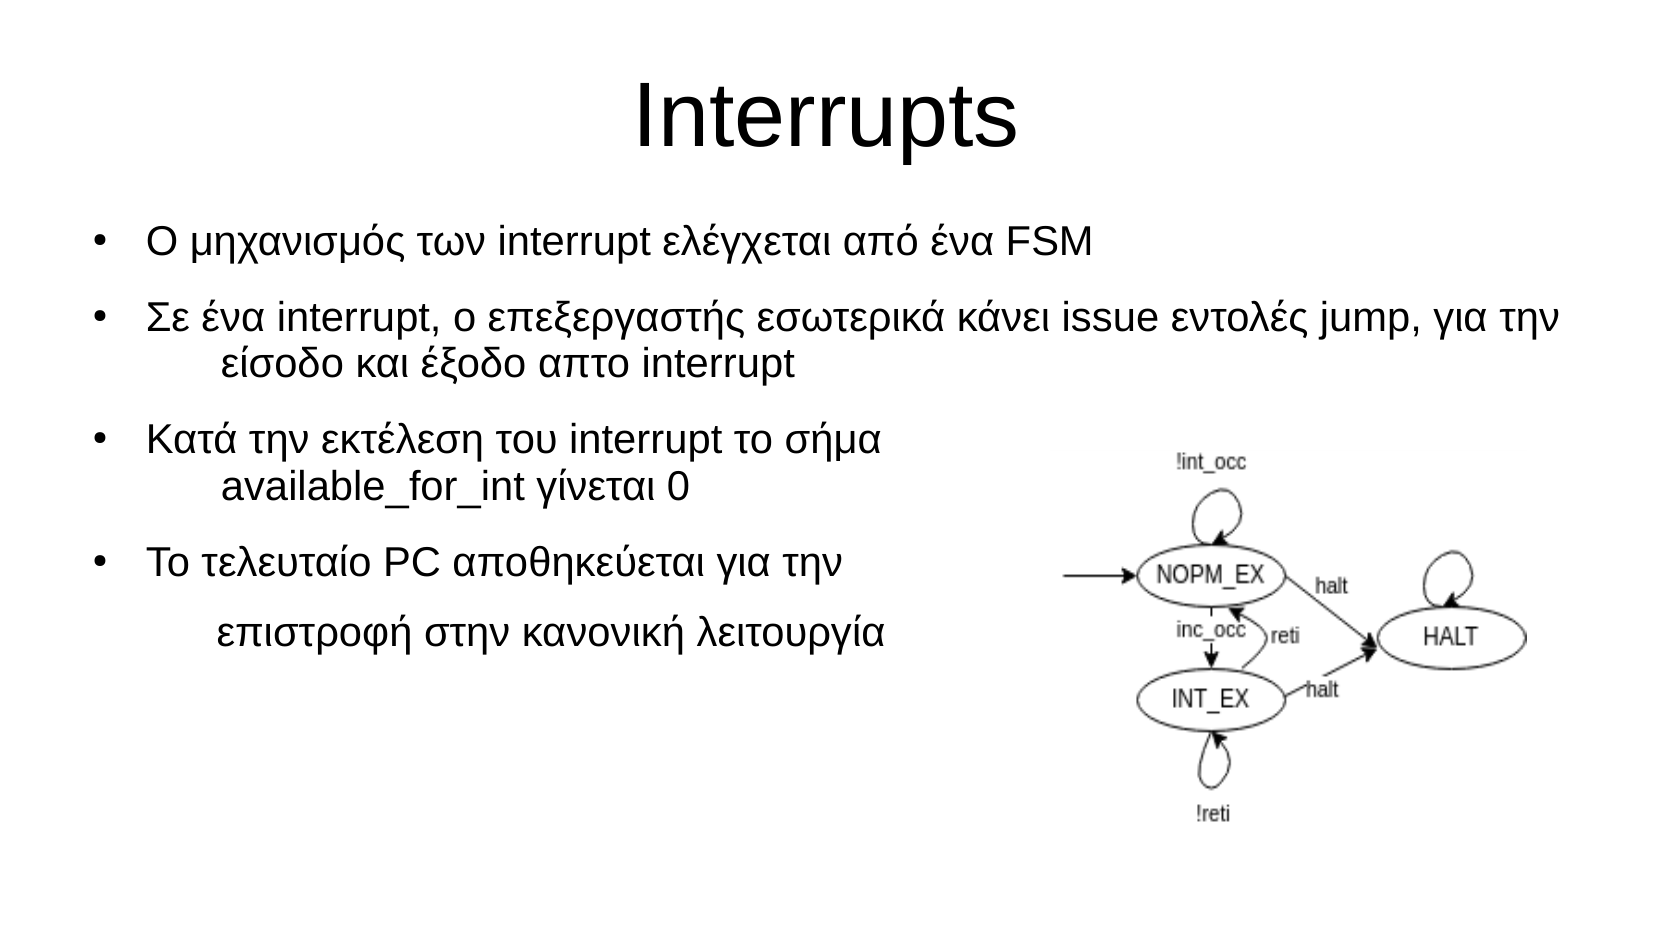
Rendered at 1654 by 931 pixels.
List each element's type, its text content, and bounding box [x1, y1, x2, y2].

title Interrupts [82, 37, 1571, 193]
list Ο μηχανισμός των interrupt ελέγχεται από ένα FSM Σε ένα interrupt, ο επεξεργαστής εσωτερικά κάνει issue εντολές jump, για την είσοδο και έξοδο απτο interrupt Κατά την εκτέλεση του interrupt το σήμα available_for_int γίνεται 0 Το τελευταίο PC αποθηκεύεται για την επιστροφή στην κανονική λειτουργία [75, 217, 1571, 901]
picture [1050, 449, 1527, 829]
